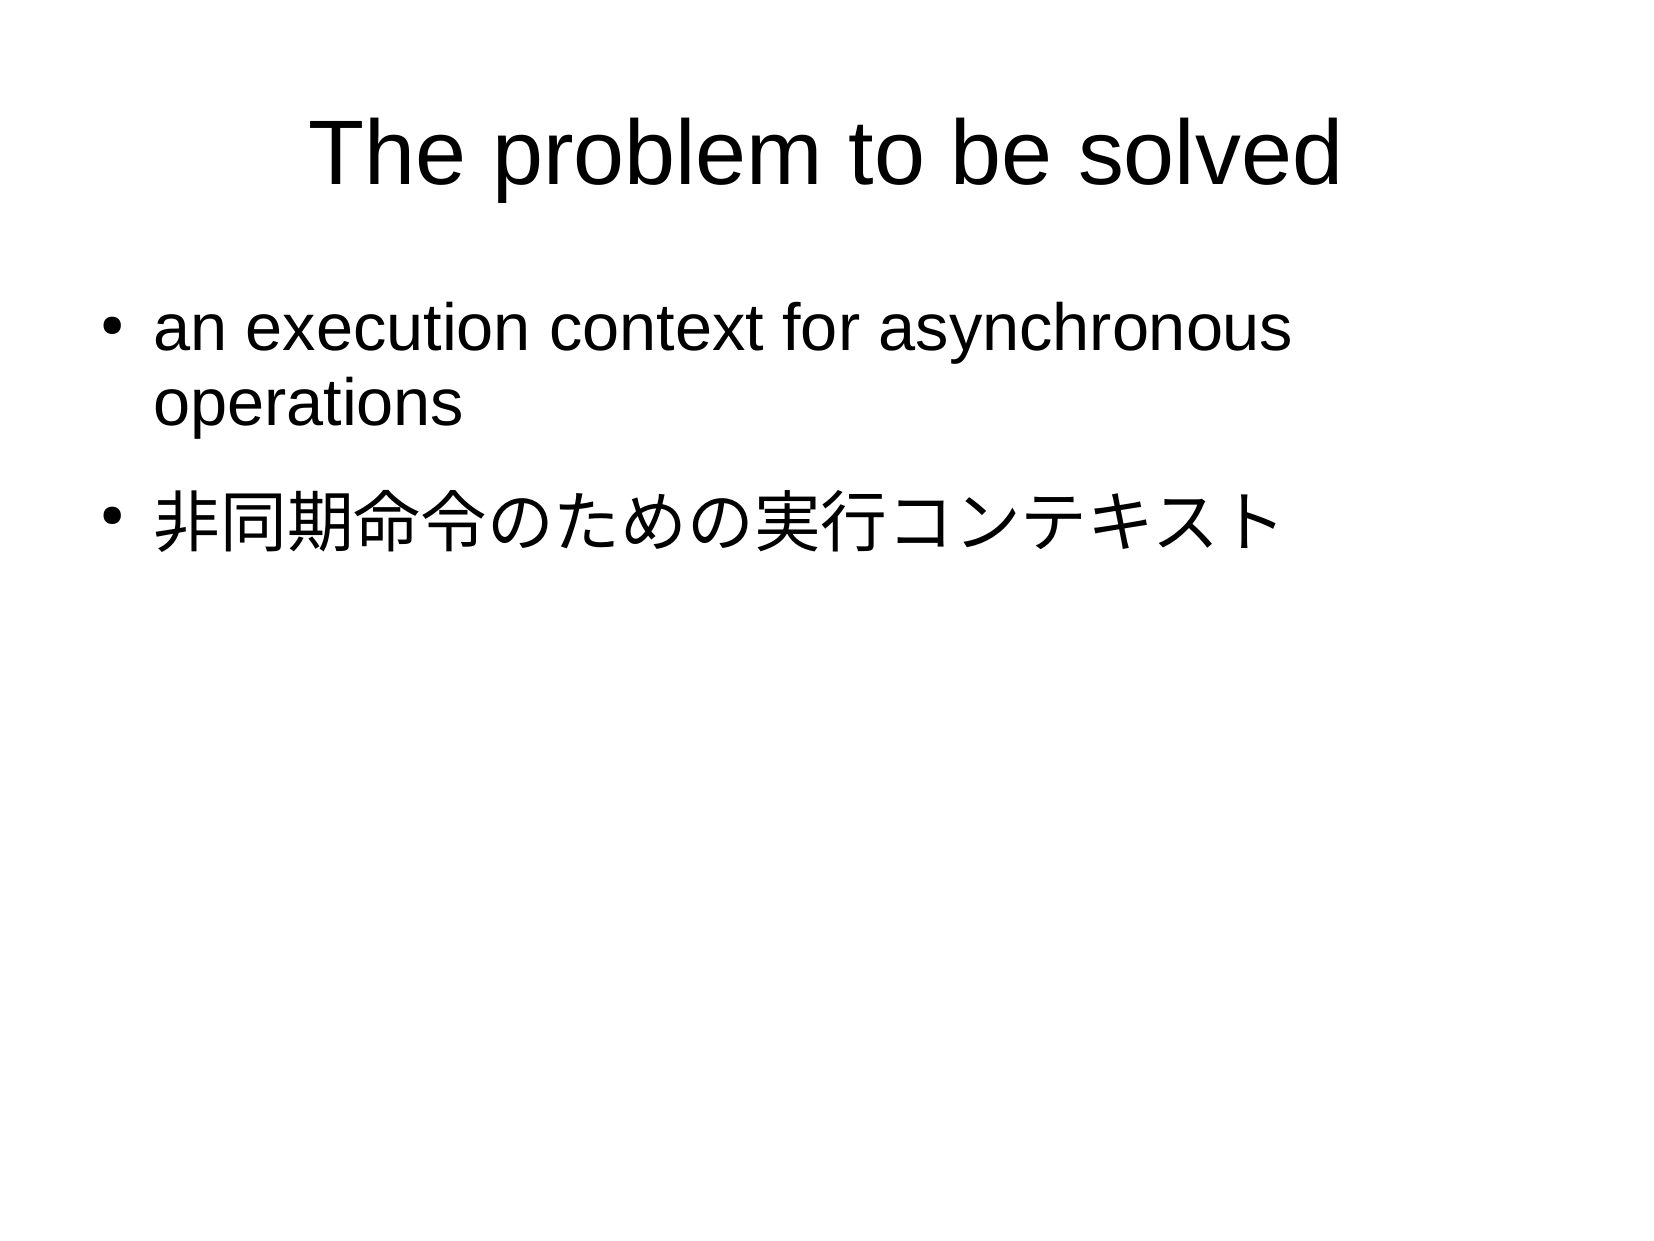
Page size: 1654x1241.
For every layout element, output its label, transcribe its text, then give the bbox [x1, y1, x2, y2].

list an execution context for asynchronous operations 非同期命令のための実行コンテキスト [82, 290, 1571, 1010]
title The problem to be solved [82, 49, 1571, 257]
